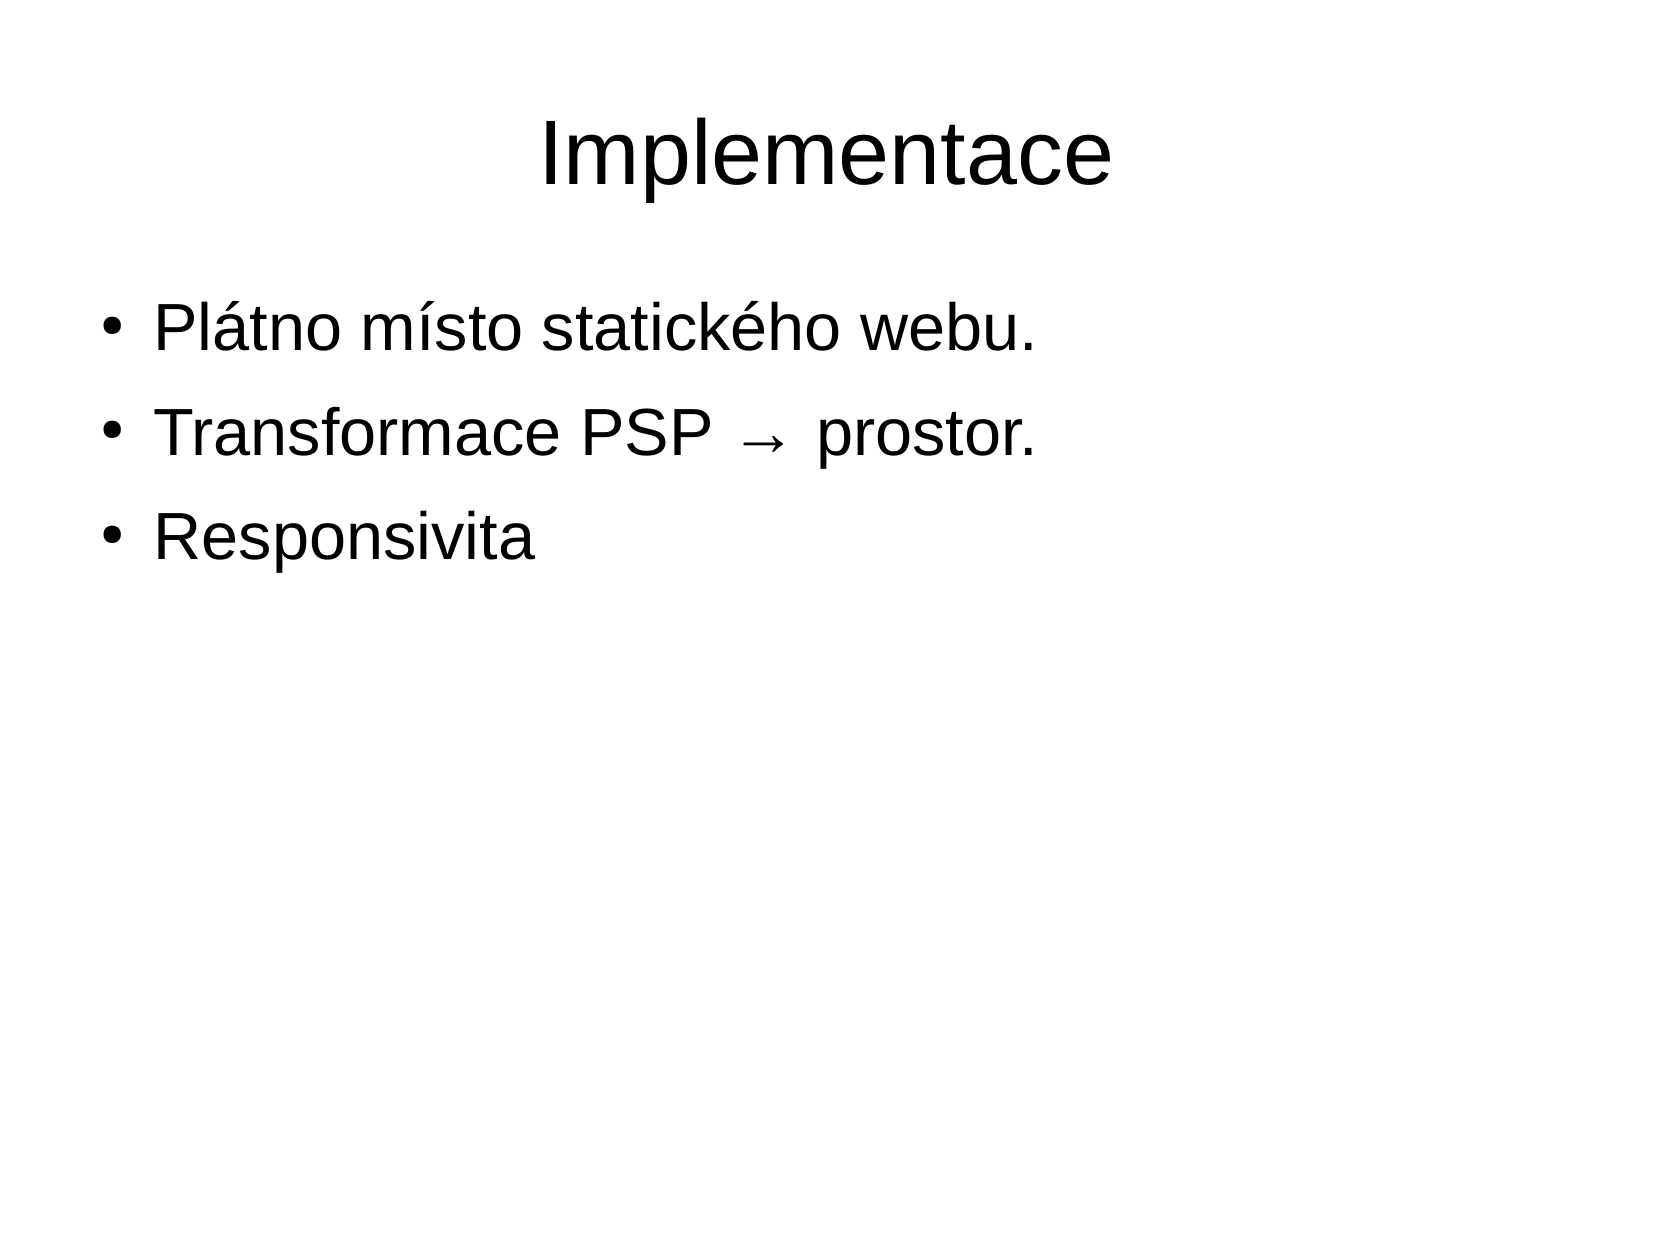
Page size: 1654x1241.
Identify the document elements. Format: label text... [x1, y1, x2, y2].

list Plátno místo statického webu. Transformace PSP → prostor. Responsivita [82, 290, 1571, 1010]
title Implementace [82, 49, 1571, 257]
